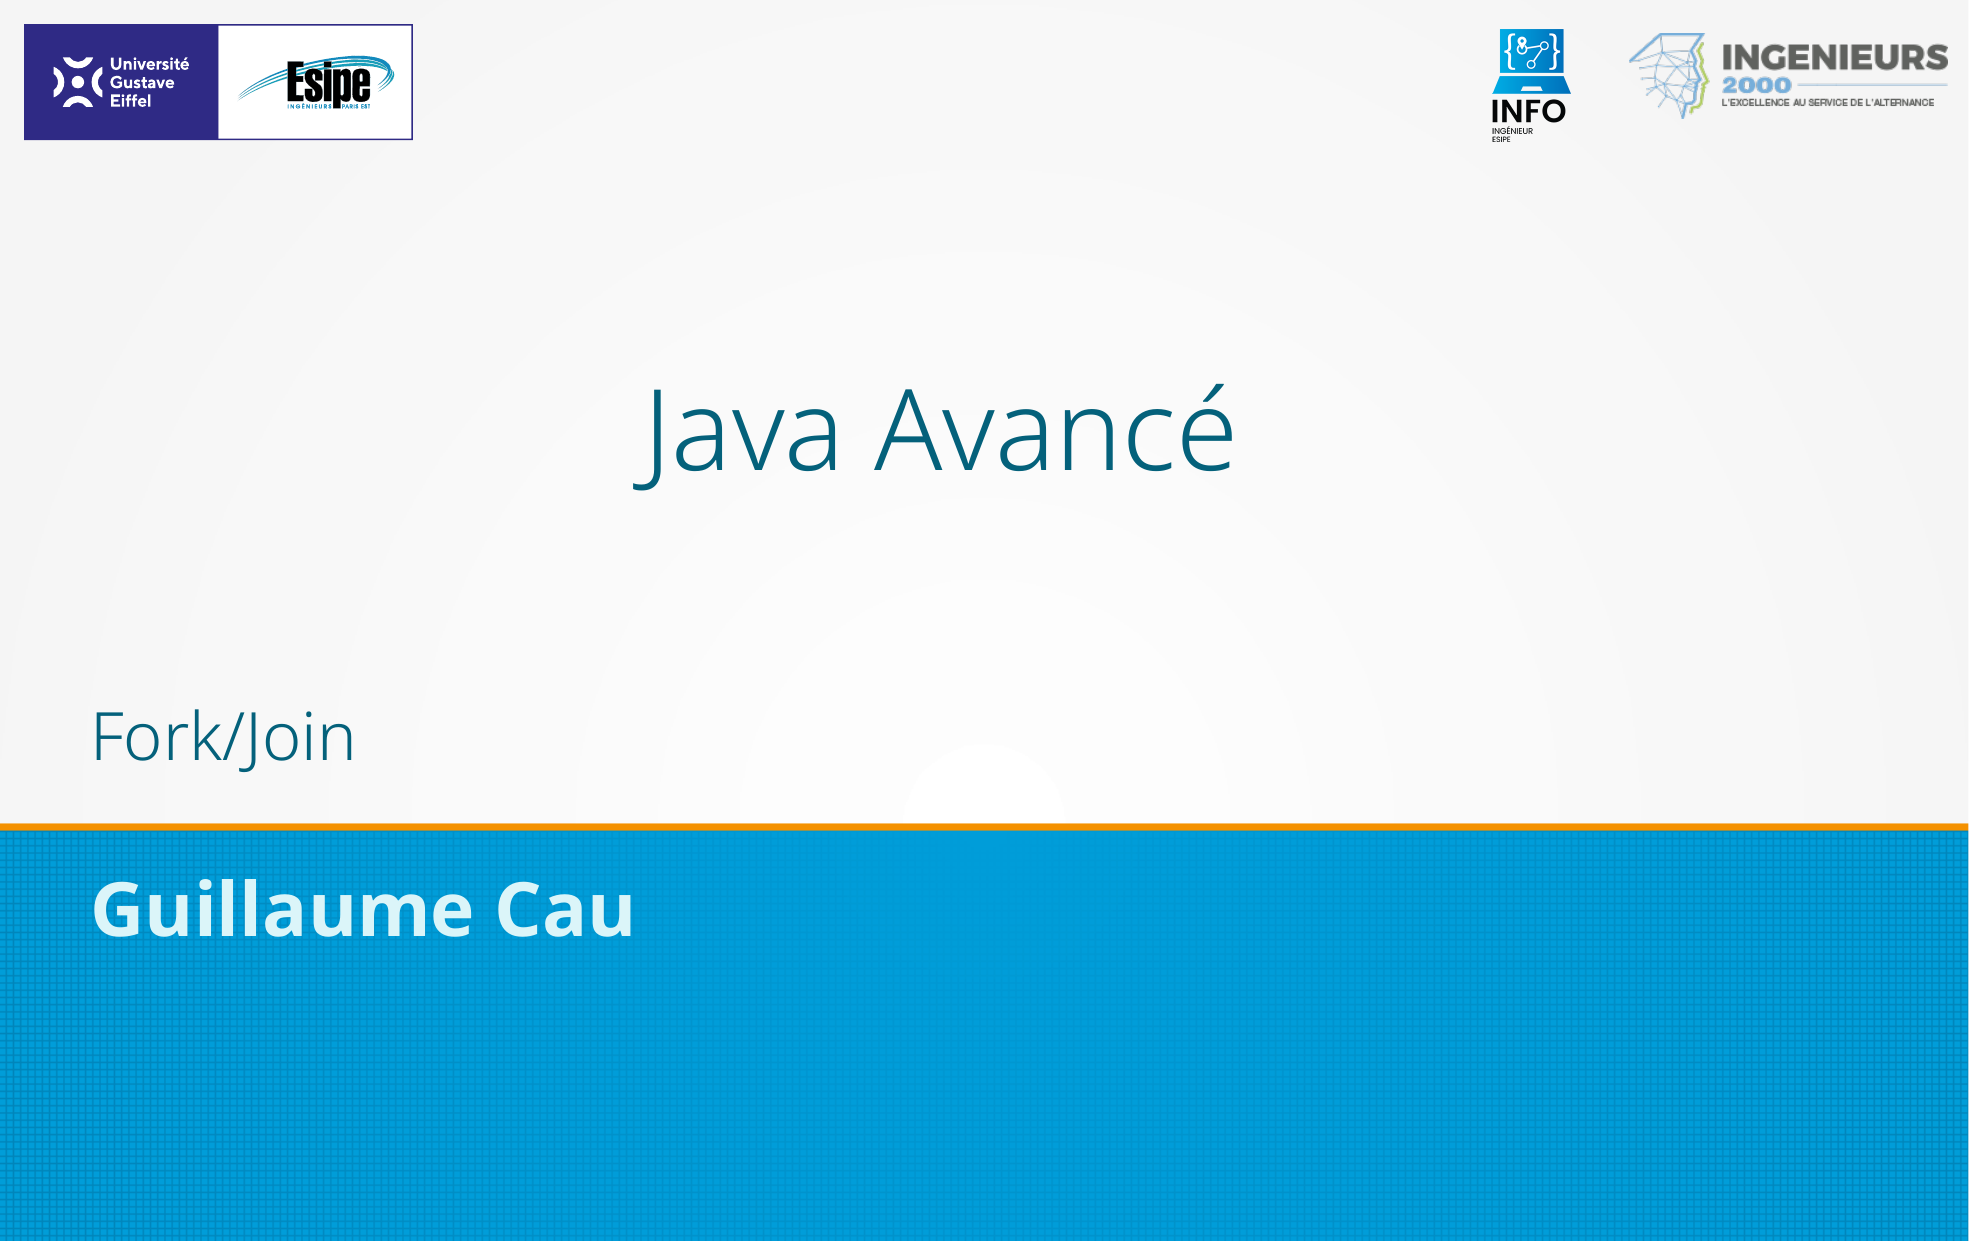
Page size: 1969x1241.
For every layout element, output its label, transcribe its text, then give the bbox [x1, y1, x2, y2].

picture [0, 0, 1969, 830]
subtitle Guillaume Cau [90, 855, 1861, 1111]
text_box Java Avancé [637, 224, 1394, 630]
title Fork/Join [90, 413, 1862, 781]
